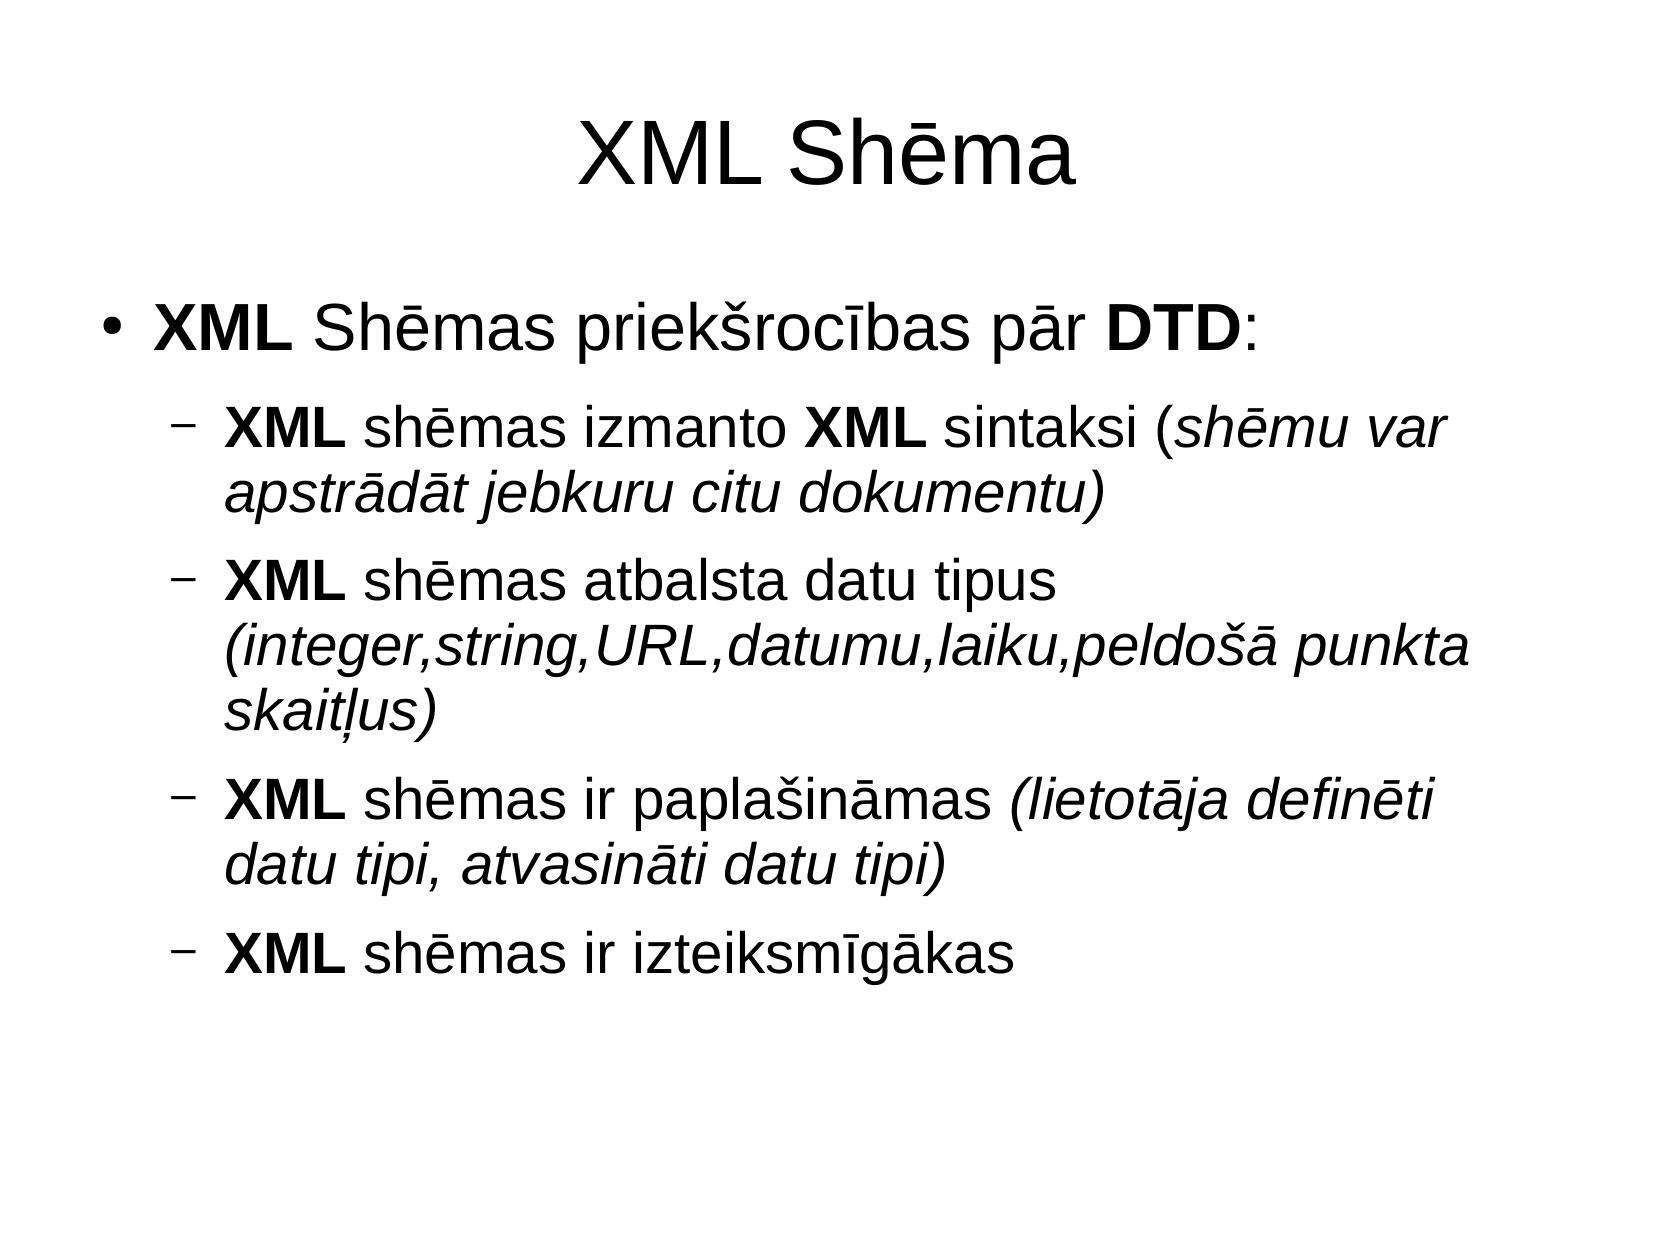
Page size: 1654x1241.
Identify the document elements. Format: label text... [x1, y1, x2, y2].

list XML Shēmas priekšrocības pār DTD: XML shēmas izmanto XML sintaksi (shēmu var apstrādāt jebkuru citu dokumentu) XML shēmas atbalsta datu tipus (integer,string,URL,datumu,laiku,peldošā punkta skaitļus) XML shēmas ir paplašināmas (lietotāja definēti datu tipi, atvasināti datu tipi) XML shēmas ir izteiksmīgākas [82, 290, 1538, 1010]
title XML Shēma [82, 49, 1571, 257]
